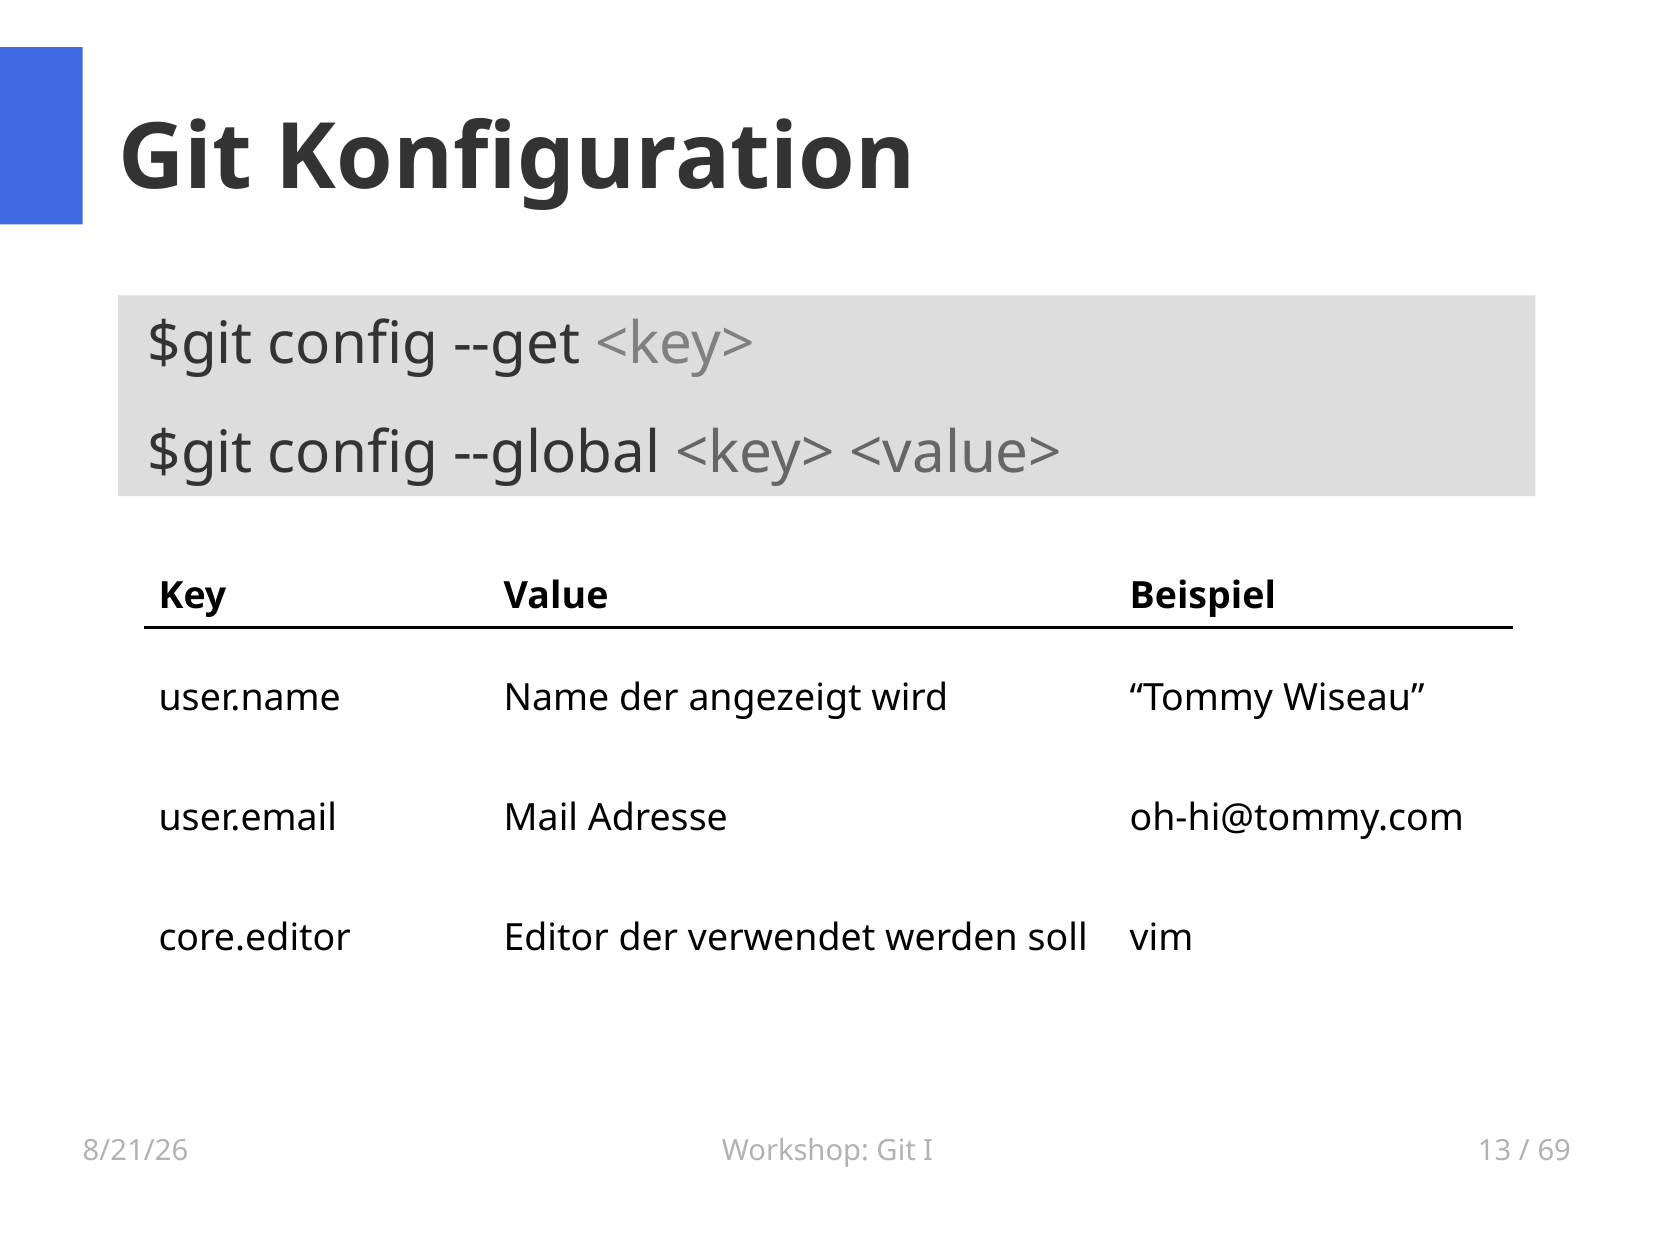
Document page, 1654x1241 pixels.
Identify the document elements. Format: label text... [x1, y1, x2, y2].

table_cell user.email [144, 783, 489, 903]
table_cell Editor der verwendet werden soll [489, 903, 1115, 1023]
table_cell vim [1115, 903, 1513, 1023]
title Git Konfiguration [118, 49, 1571, 257]
table_header Beispiel [1115, 518, 1513, 626]
table_cell [144, 629, 489, 663]
table_cell “Tommy Wiseau” [1115, 663, 1513, 783]
list $git config --get <key> $git config --global <key> <value> [118, 295, 1536, 497]
table_header Key [144, 518, 489, 626]
table_cell core.editor [144, 903, 489, 1023]
table_cell Mail Adresse [489, 783, 1115, 903]
table_cell [489, 629, 1115, 663]
table_header Value [489, 518, 1115, 626]
table_cell oh-hi@tommy.com [1115, 783, 1513, 903]
table_cell Name der angezeigt wird [489, 663, 1115, 783]
table_cell user.name [144, 663, 489, 783]
table_cell [1115, 629, 1513, 663]
